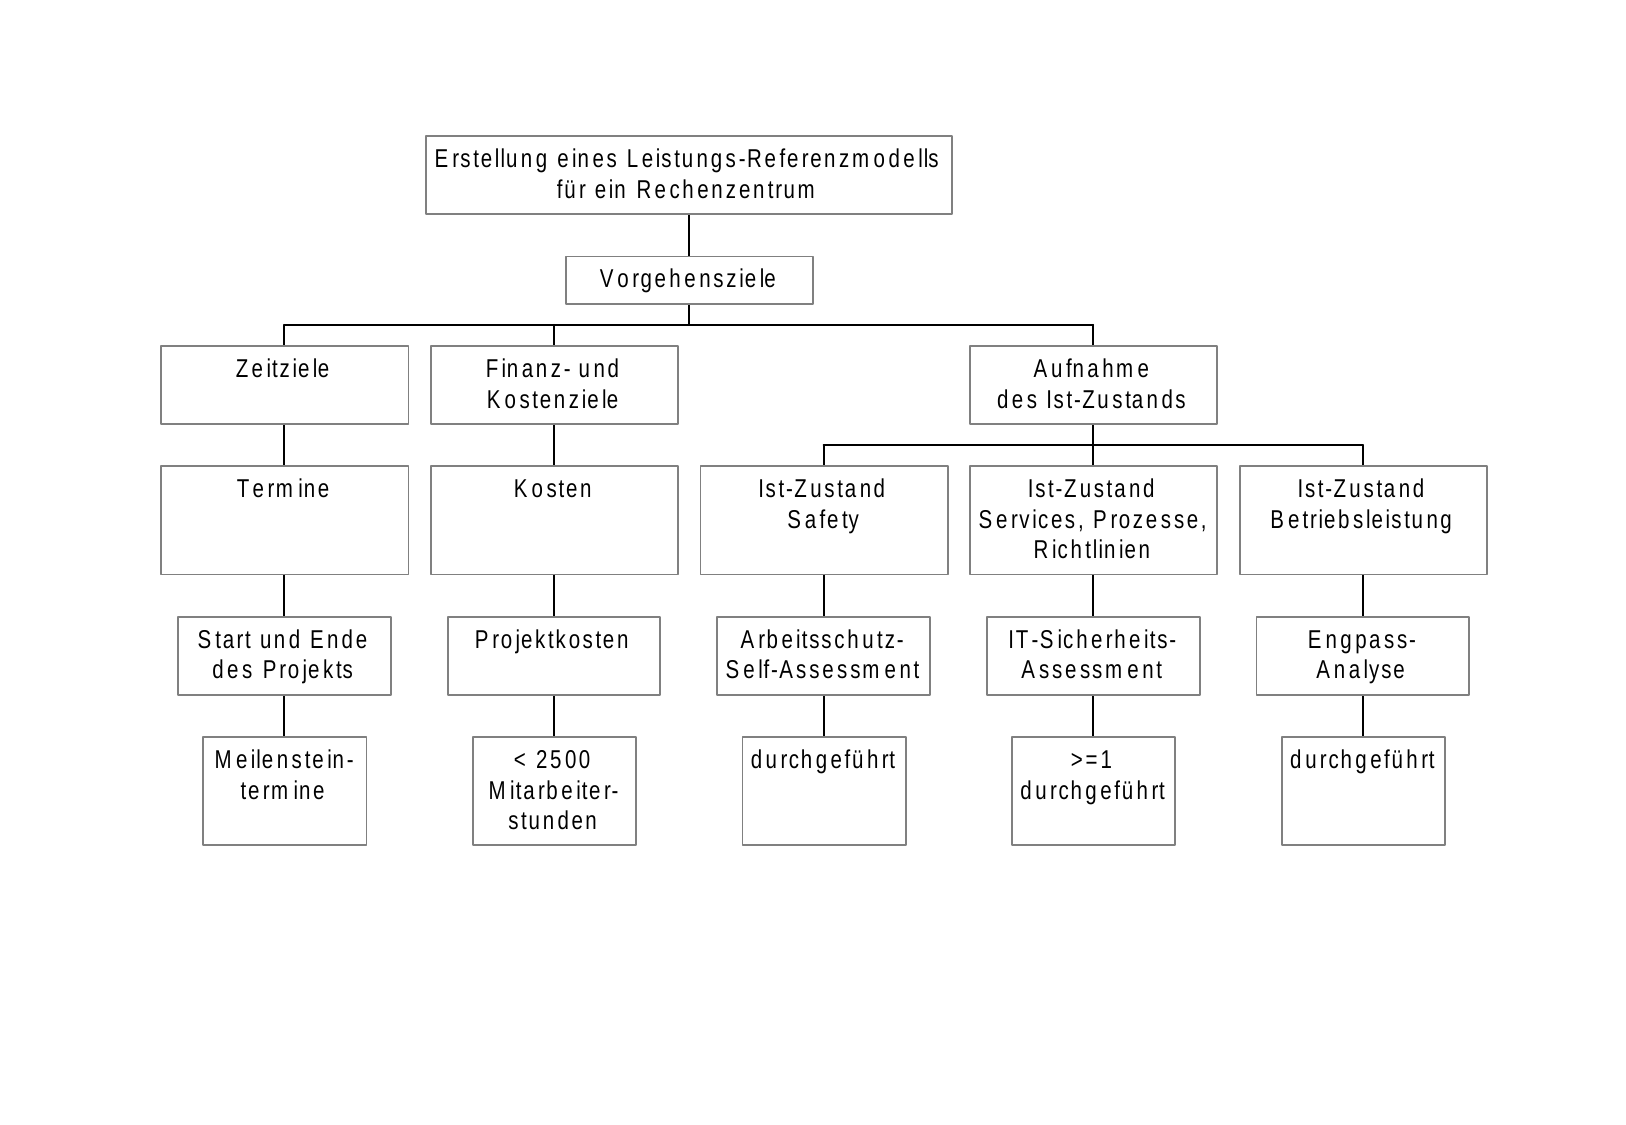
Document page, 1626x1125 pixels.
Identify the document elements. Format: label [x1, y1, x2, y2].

chart [157, 132, 1491, 849]
